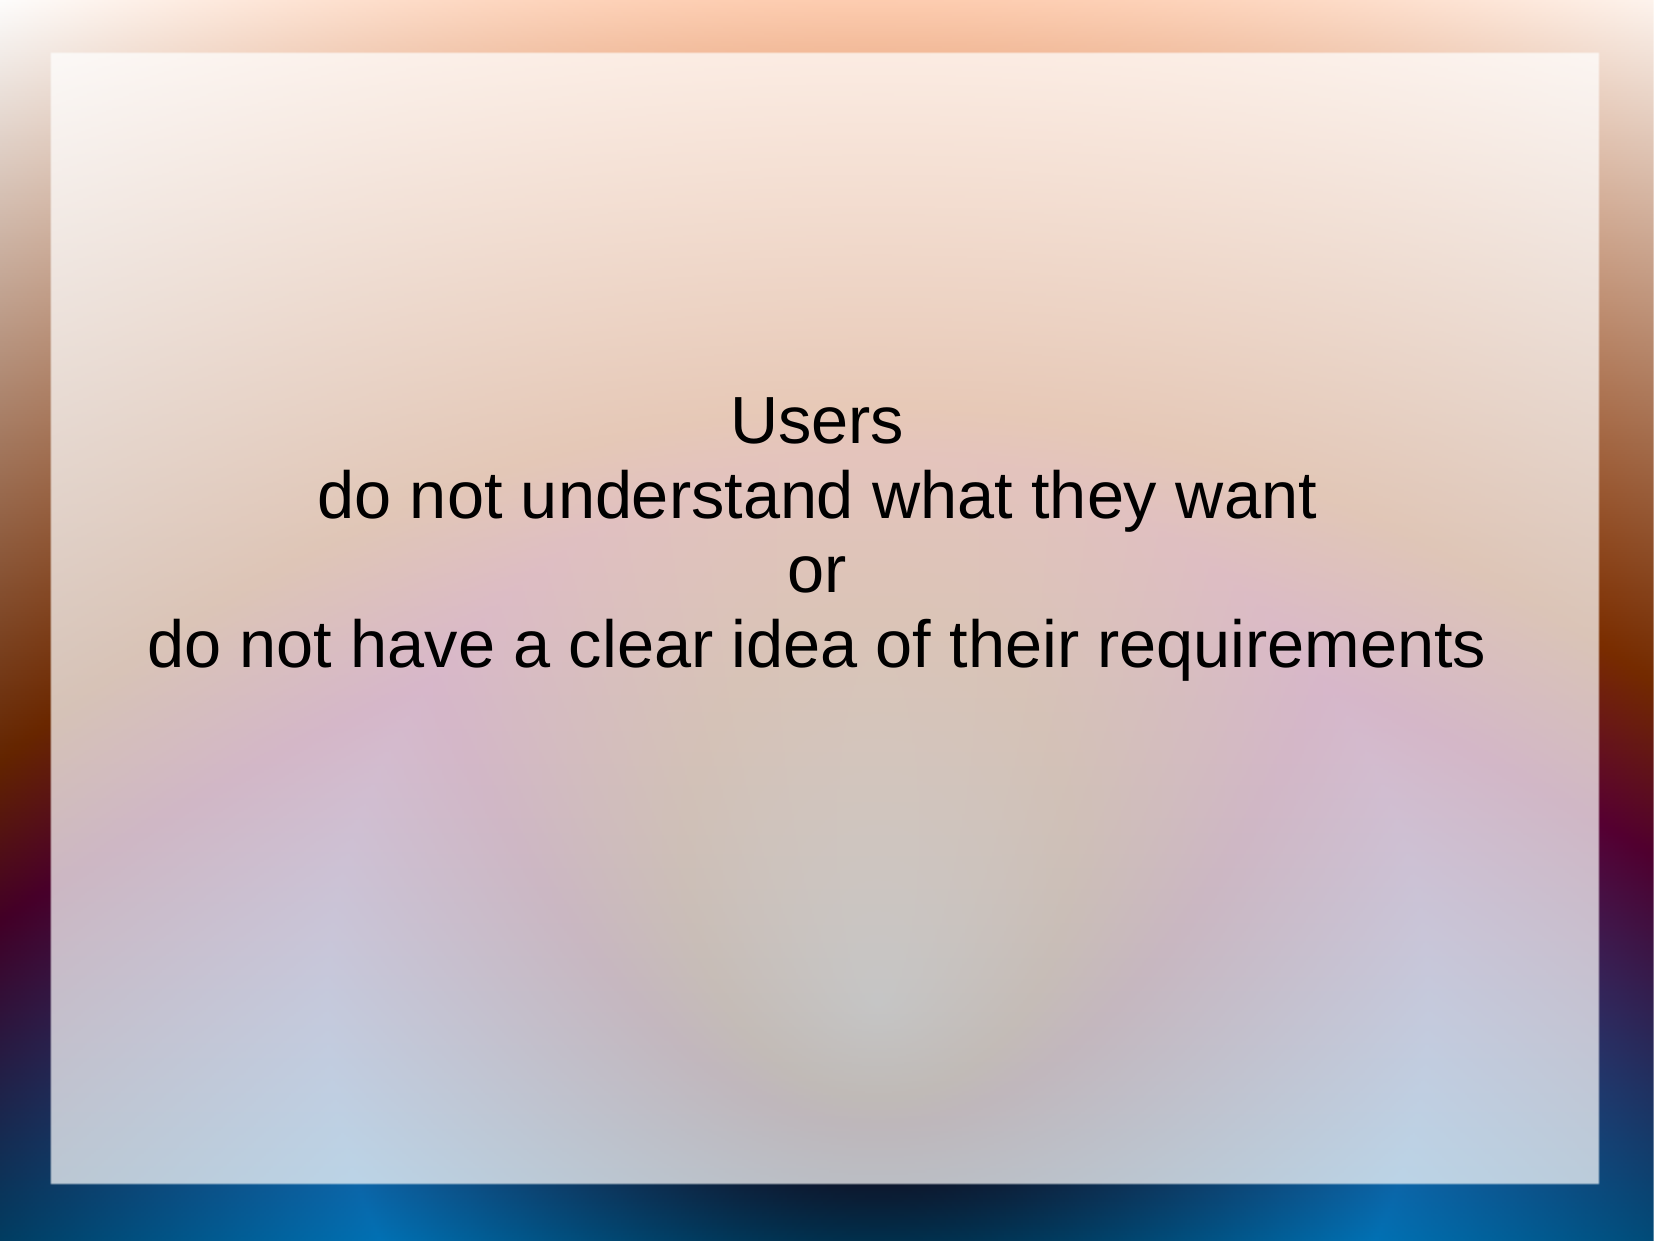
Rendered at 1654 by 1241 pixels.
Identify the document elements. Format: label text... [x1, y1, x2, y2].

subtitle Users do not understand what they want or do not have a clear idea of their requirements [82, 55, 1571, 1010]
picture [0, 0, 1654, 1241]
